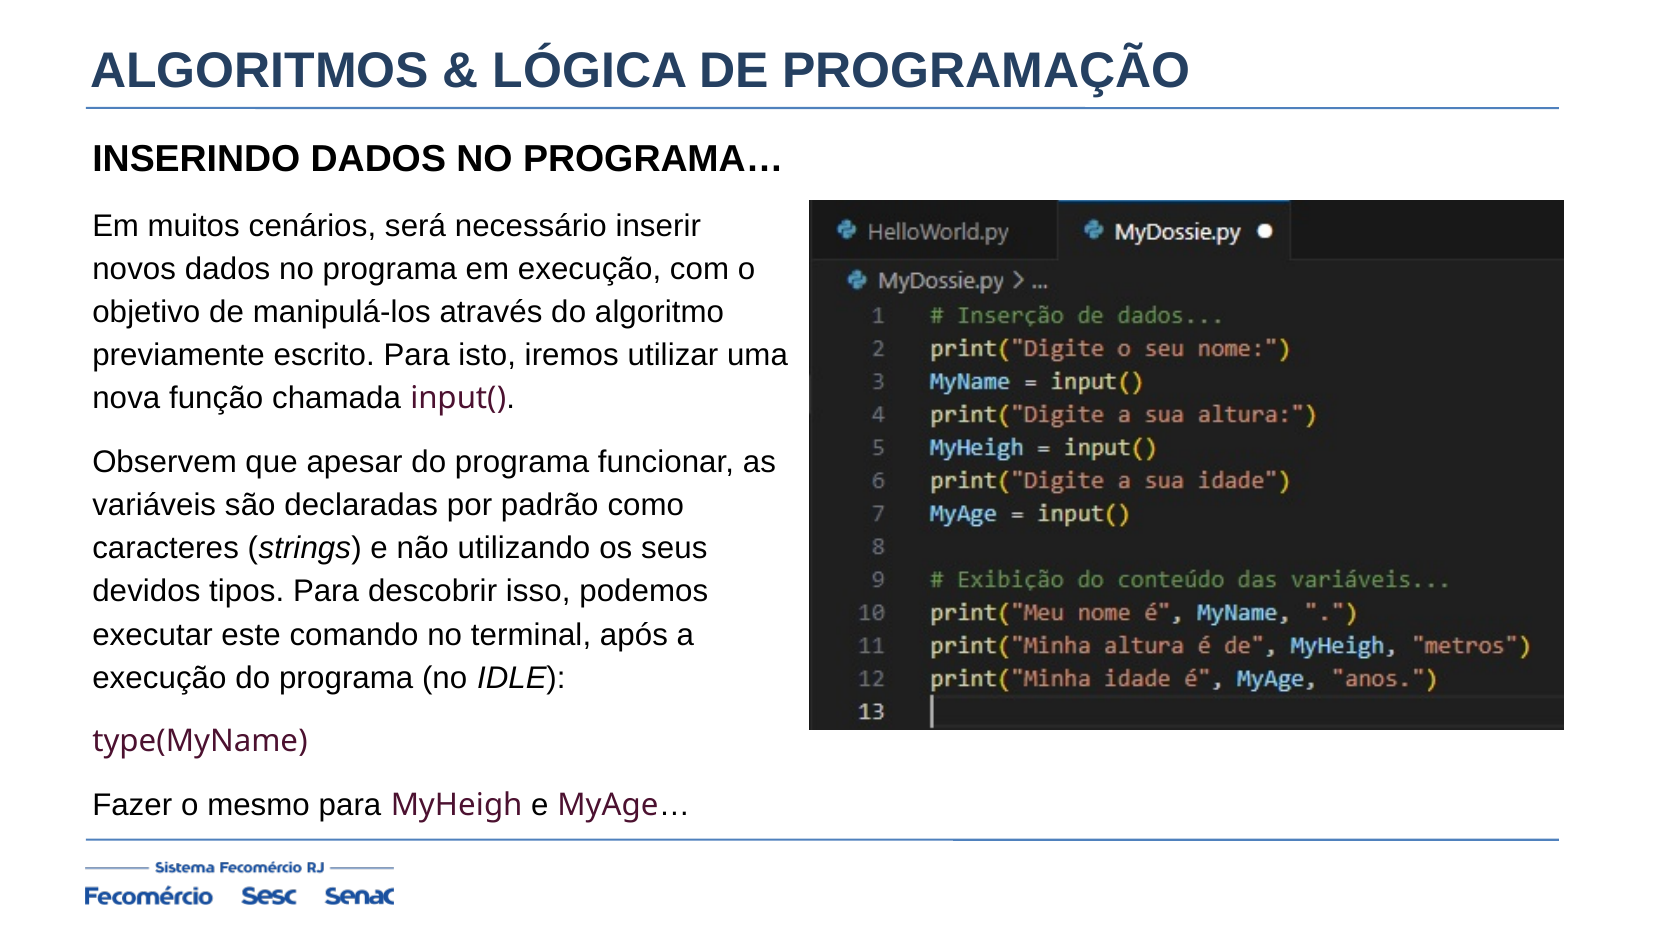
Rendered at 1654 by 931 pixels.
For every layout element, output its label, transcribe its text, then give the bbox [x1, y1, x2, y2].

picture [62, 845, 416, 921]
text_box ALGORITMOS & LÓGICA DE PROGRAMAÇÃO [90, 32, 1564, 104]
text_box INSERINDO DADOS NO PROGRAMA… Em muitos cenários, será necessário inserir novos dados no programa em execução, com o objetivo de manipulá-los através do algoritmo previamente escrito. Para isto, iremos utilizar uma nova função chamada input(). Observem que apesar do programa funcionar, as variáveis são declaradas por padrão como caracteres (strings) e não utilizando os seus devidos tipos. Para descobrir isso, podemos executar este comando no terminal, após a execução do programa (no IDLE): type(MyName) Fazer o mesmo para MyHeigh e MyAge… [77, 112, 810, 836]
picture [809, 200, 1564, 730]
